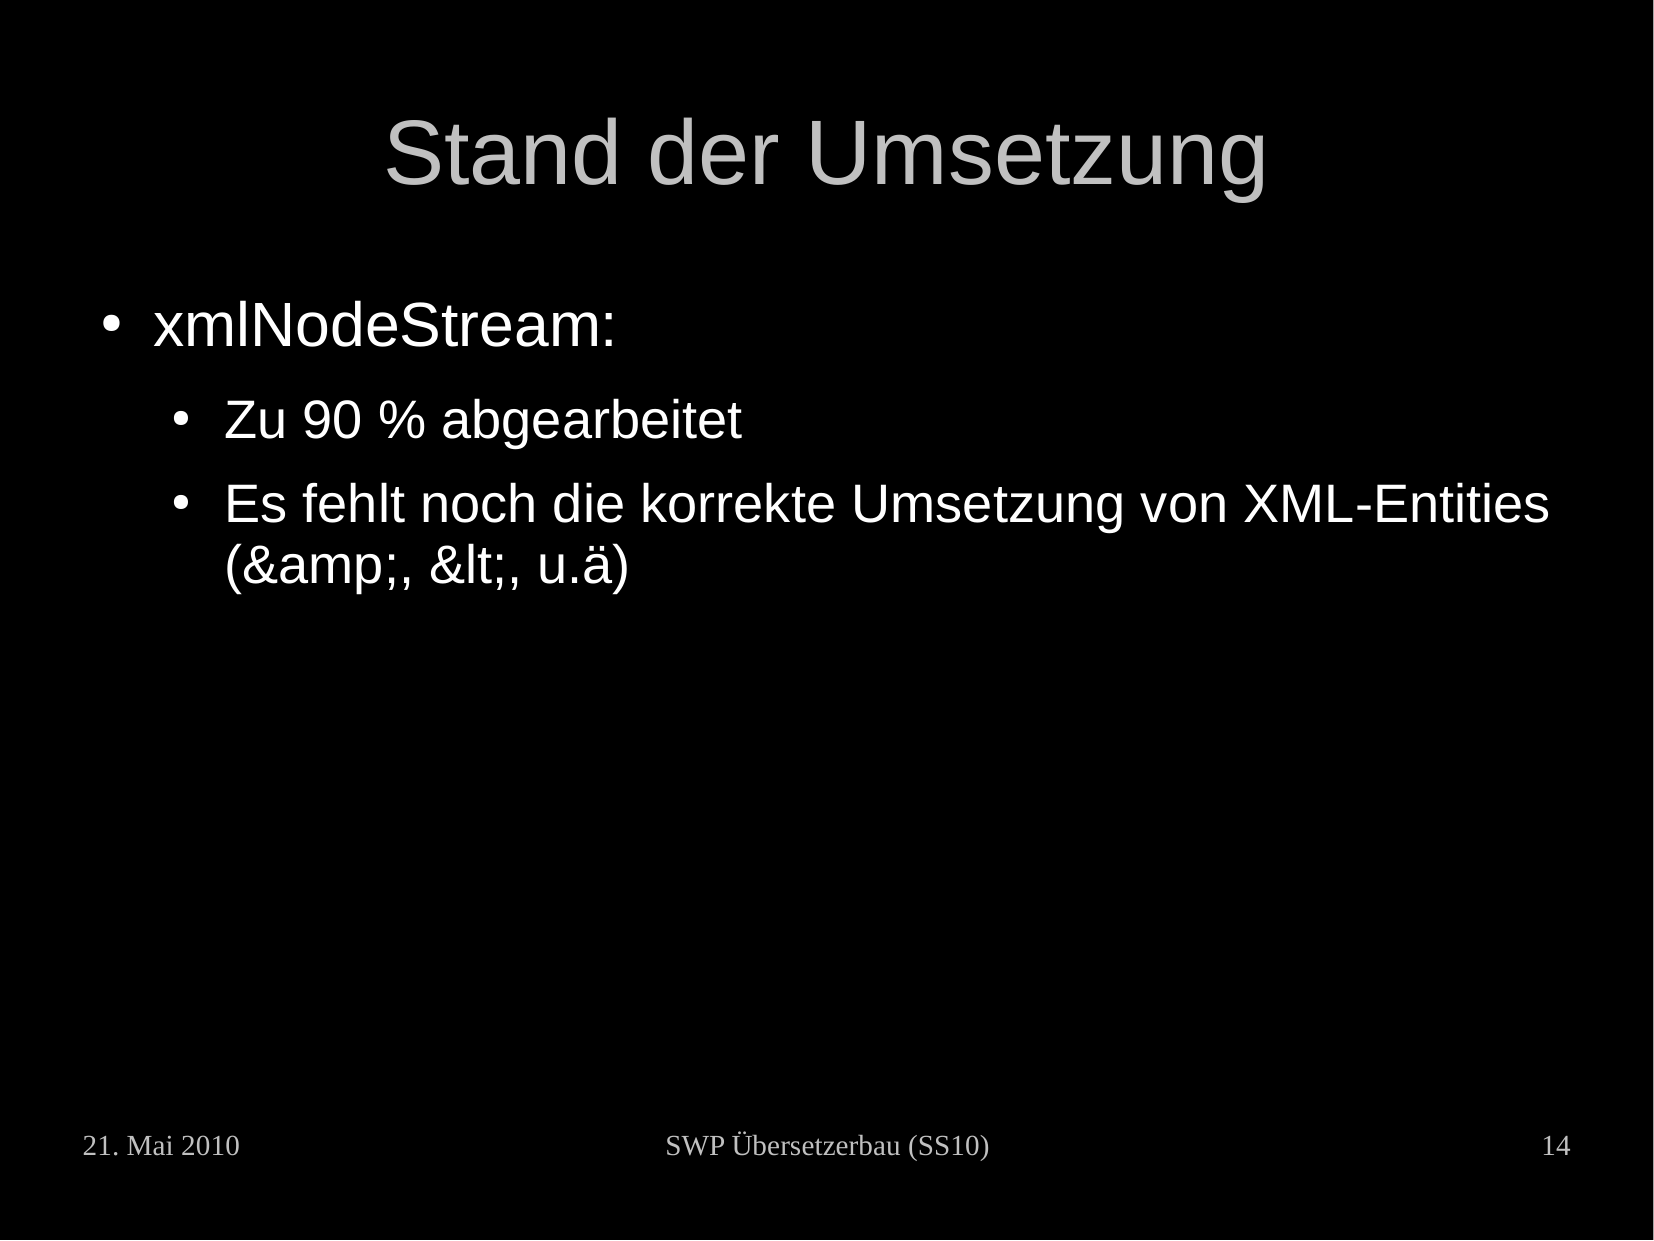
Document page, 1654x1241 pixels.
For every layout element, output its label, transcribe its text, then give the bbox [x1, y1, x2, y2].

list xmlNodeStream: Zu 90 % abgearbeitet Es fehlt noch die korrekte Umsetzung von XML-Entities (&amp;, &lt;, u.ä) [82, 290, 1571, 1109]
title Stand der Umsetzung [82, 49, 1571, 257]
